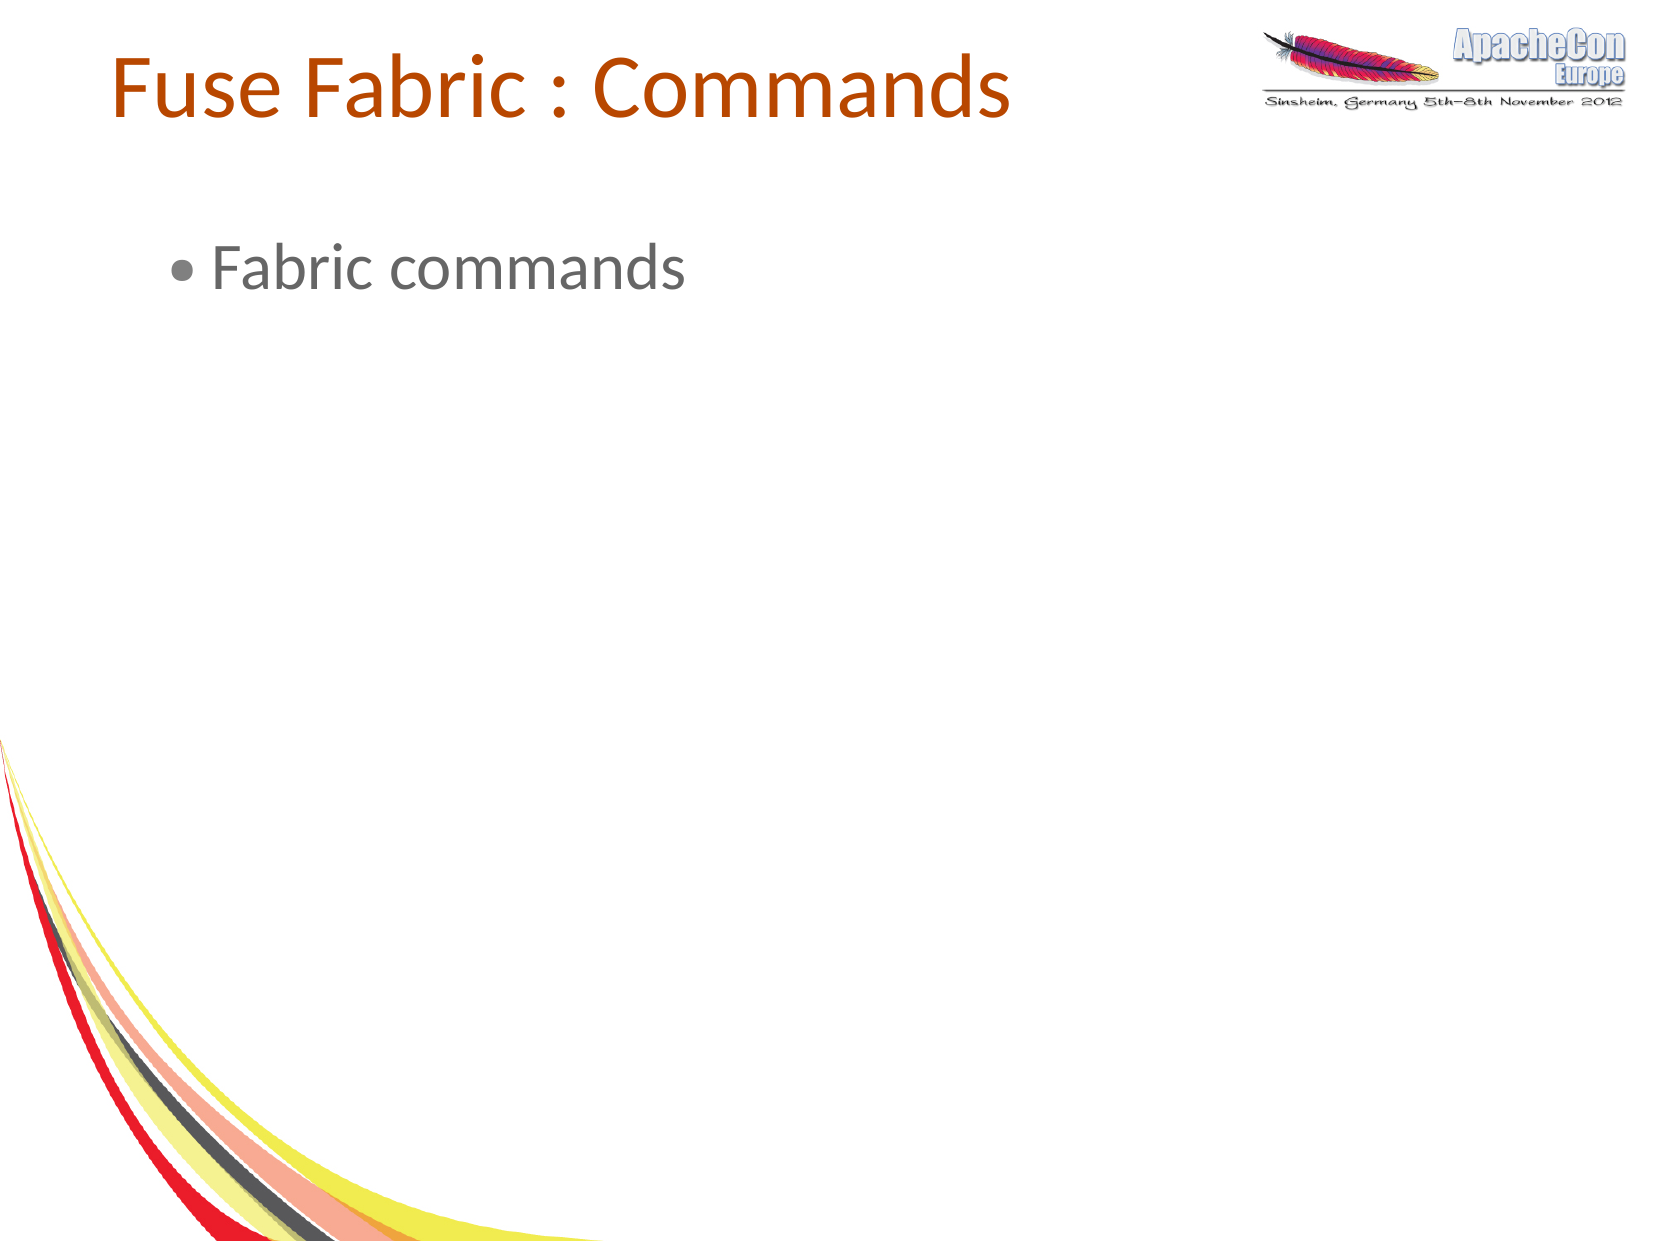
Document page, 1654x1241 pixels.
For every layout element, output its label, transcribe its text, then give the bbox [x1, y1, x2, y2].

picture [0, 0, 1654, 1241]
title Fuse Fabric : Commands [51, 38, 1411, 151]
list Fabric commands [150, 239, 1576, 1126]
